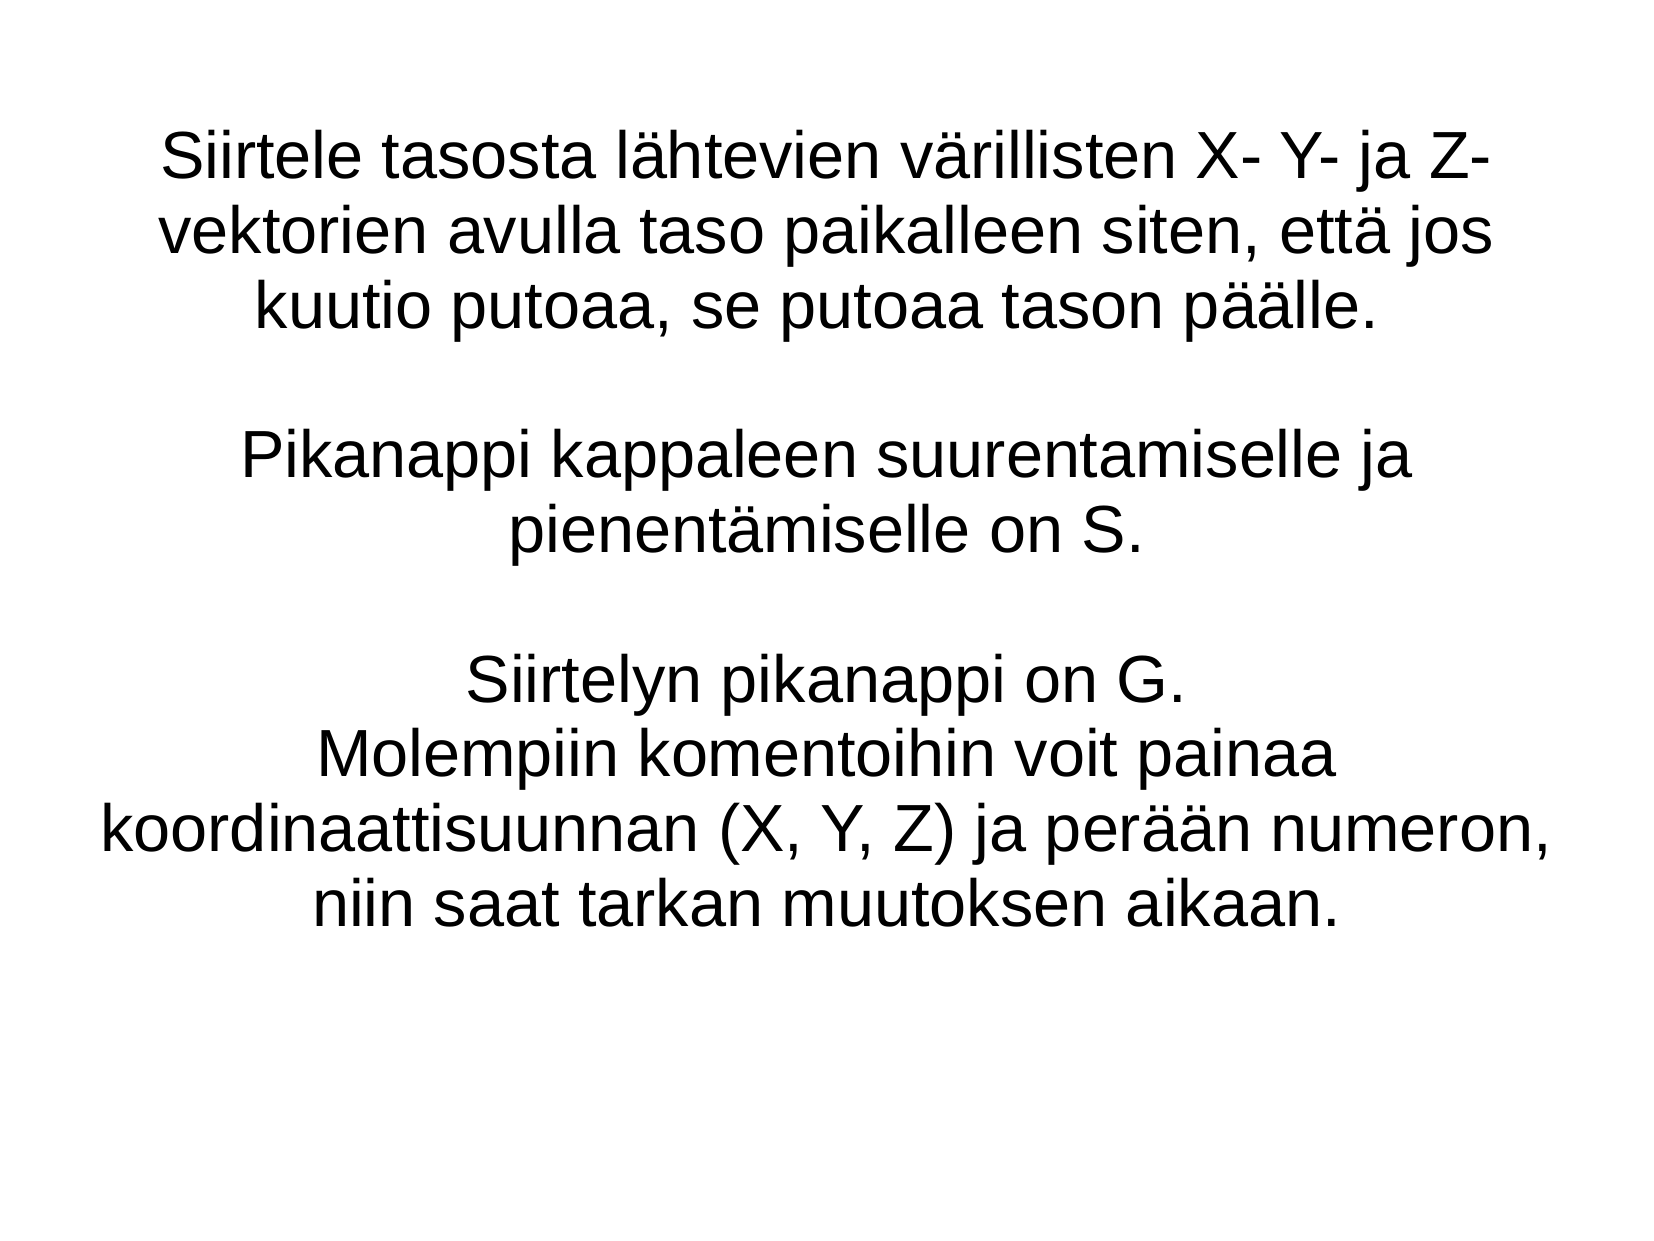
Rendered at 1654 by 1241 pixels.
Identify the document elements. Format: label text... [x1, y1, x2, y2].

subtitle Siirtele tasosta lähtevien värillisten X- Y- ja Z-vektorien avulla taso paikalleen siten, että jos kuutio putoaa, se putoaa tason päälle. Pikanappi kappaleen suurentamiselle ja pienentämiselle on S. Siirtelyn pikanappi on G. Molempiin komentoihin voit painaa koordinaattisuunnan (X, Y, Z) ja perään numeron, niin saat tarkan muutoksen aikaan. [82, 49, 1571, 1010]
